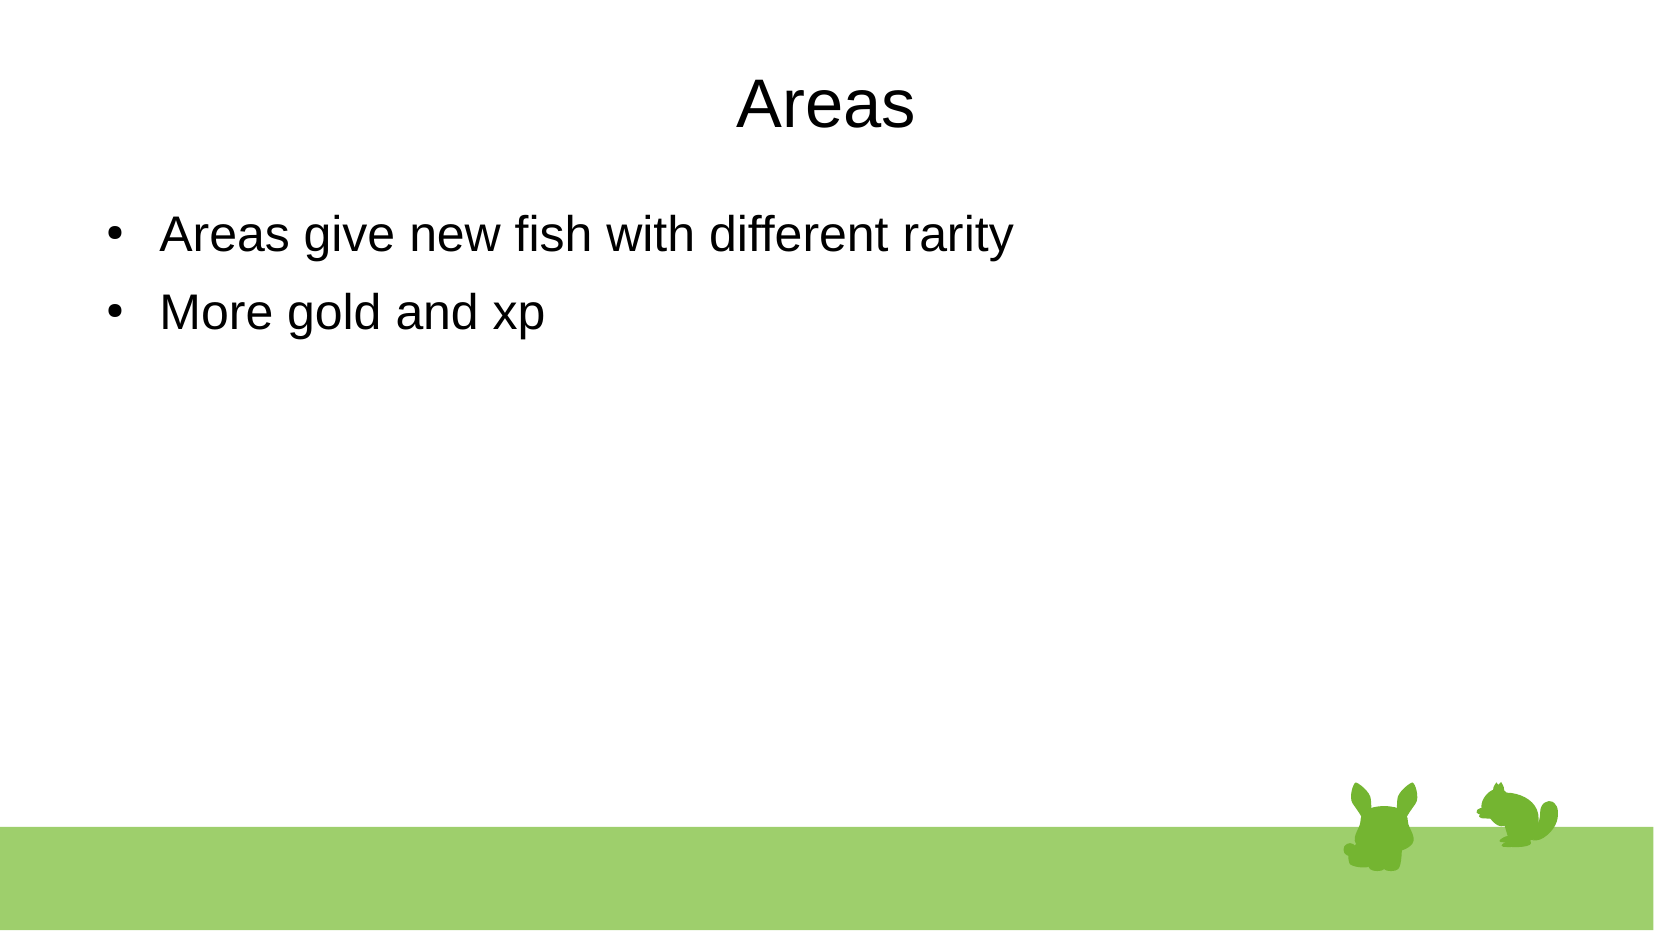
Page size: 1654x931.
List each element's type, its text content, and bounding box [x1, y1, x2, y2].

title Areas [88, 29, 1565, 178]
list Areas give new fish with different rarity More gold and xp [88, 206, 1565, 739]
